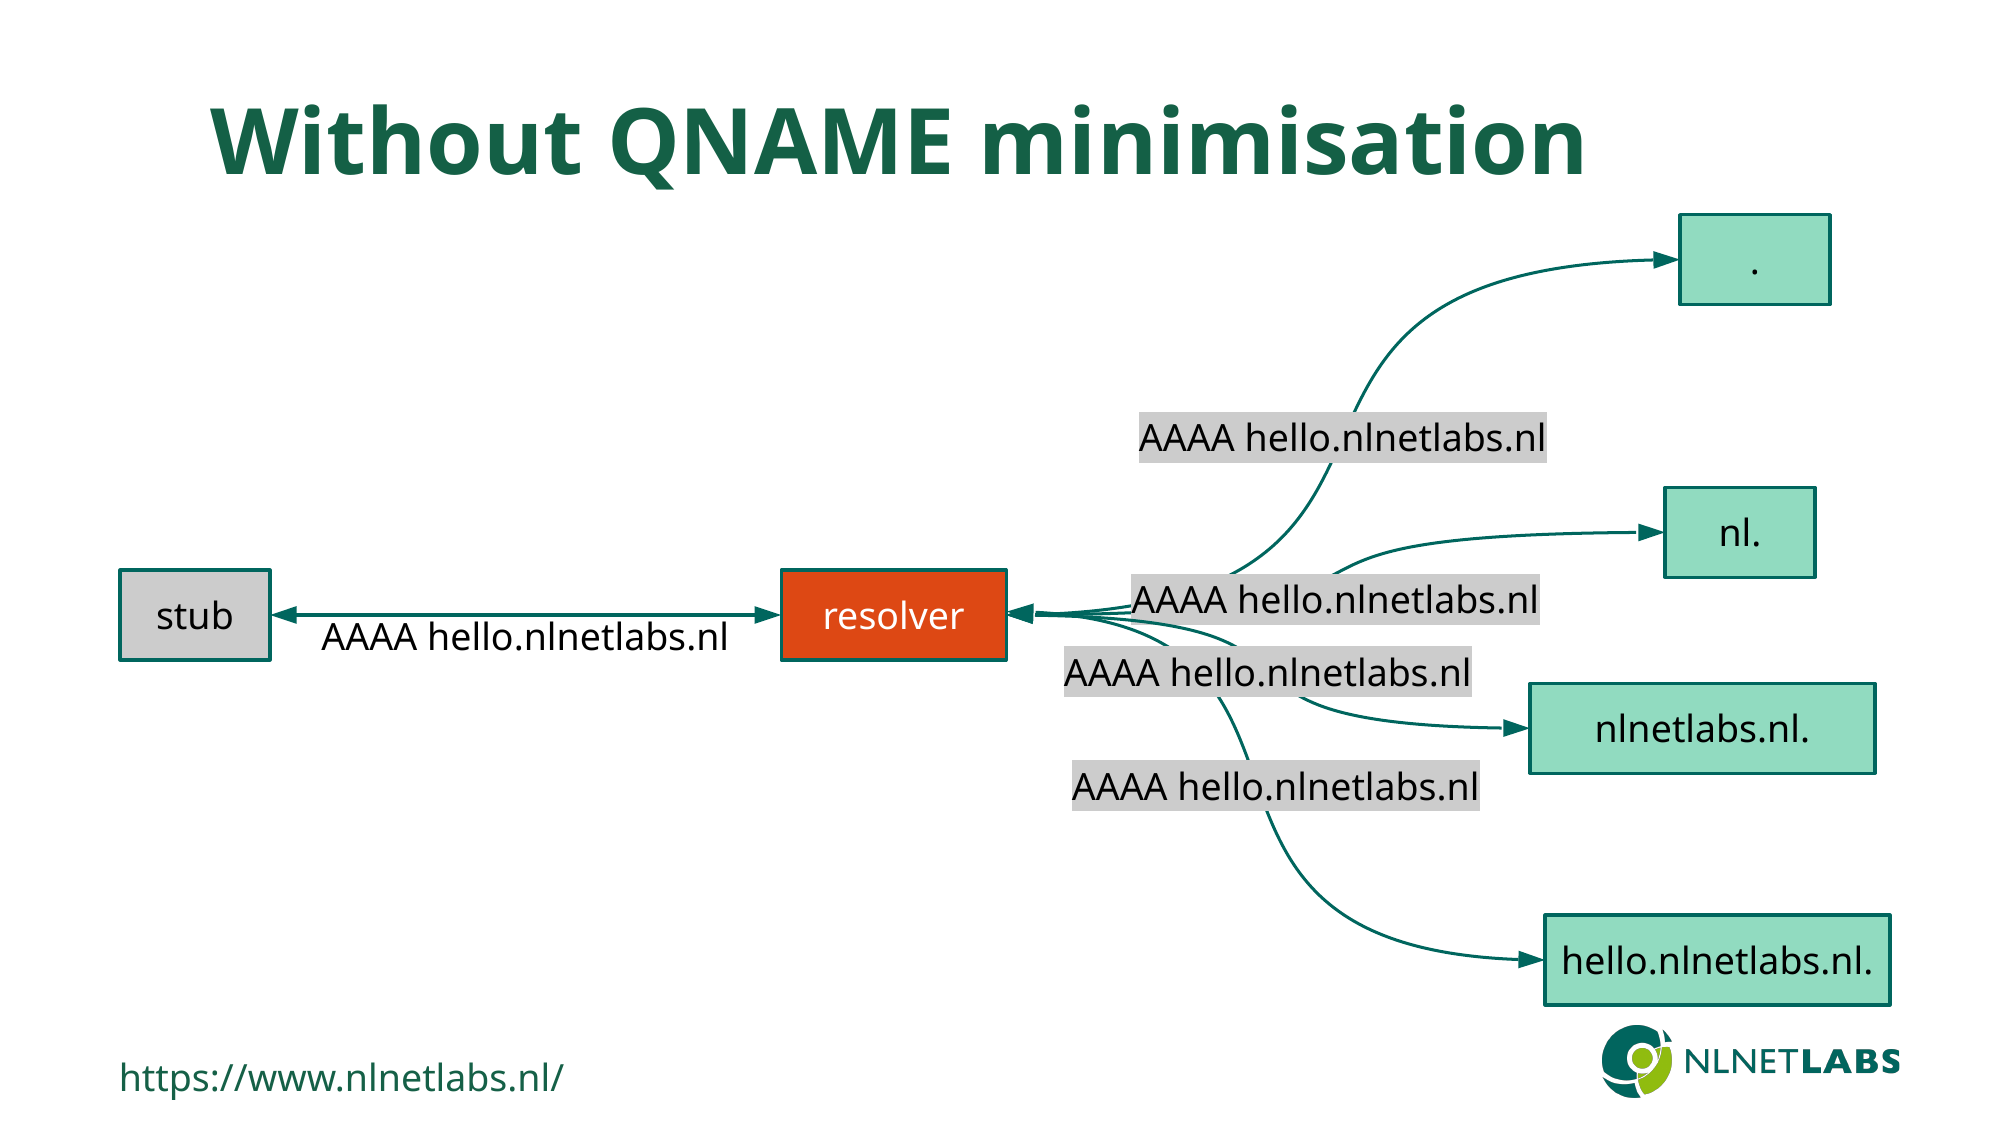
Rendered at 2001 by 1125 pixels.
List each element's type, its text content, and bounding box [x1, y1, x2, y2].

text_box stub [120, 570, 271, 661]
picture [1602, 1025, 1900, 1098]
text_box nlnetlabs.nl. [1530, 683, 1876, 774]
text_box resolver [781, 570, 1007, 661]
text_box . [1680, 214, 1831, 305]
text_box nl. [1665, 487, 1816, 578]
text_box hello.nlnetlabs.nl. [1545, 915, 1891, 1006]
title Without QNAME minimisation [210, 44, 1900, 233]
